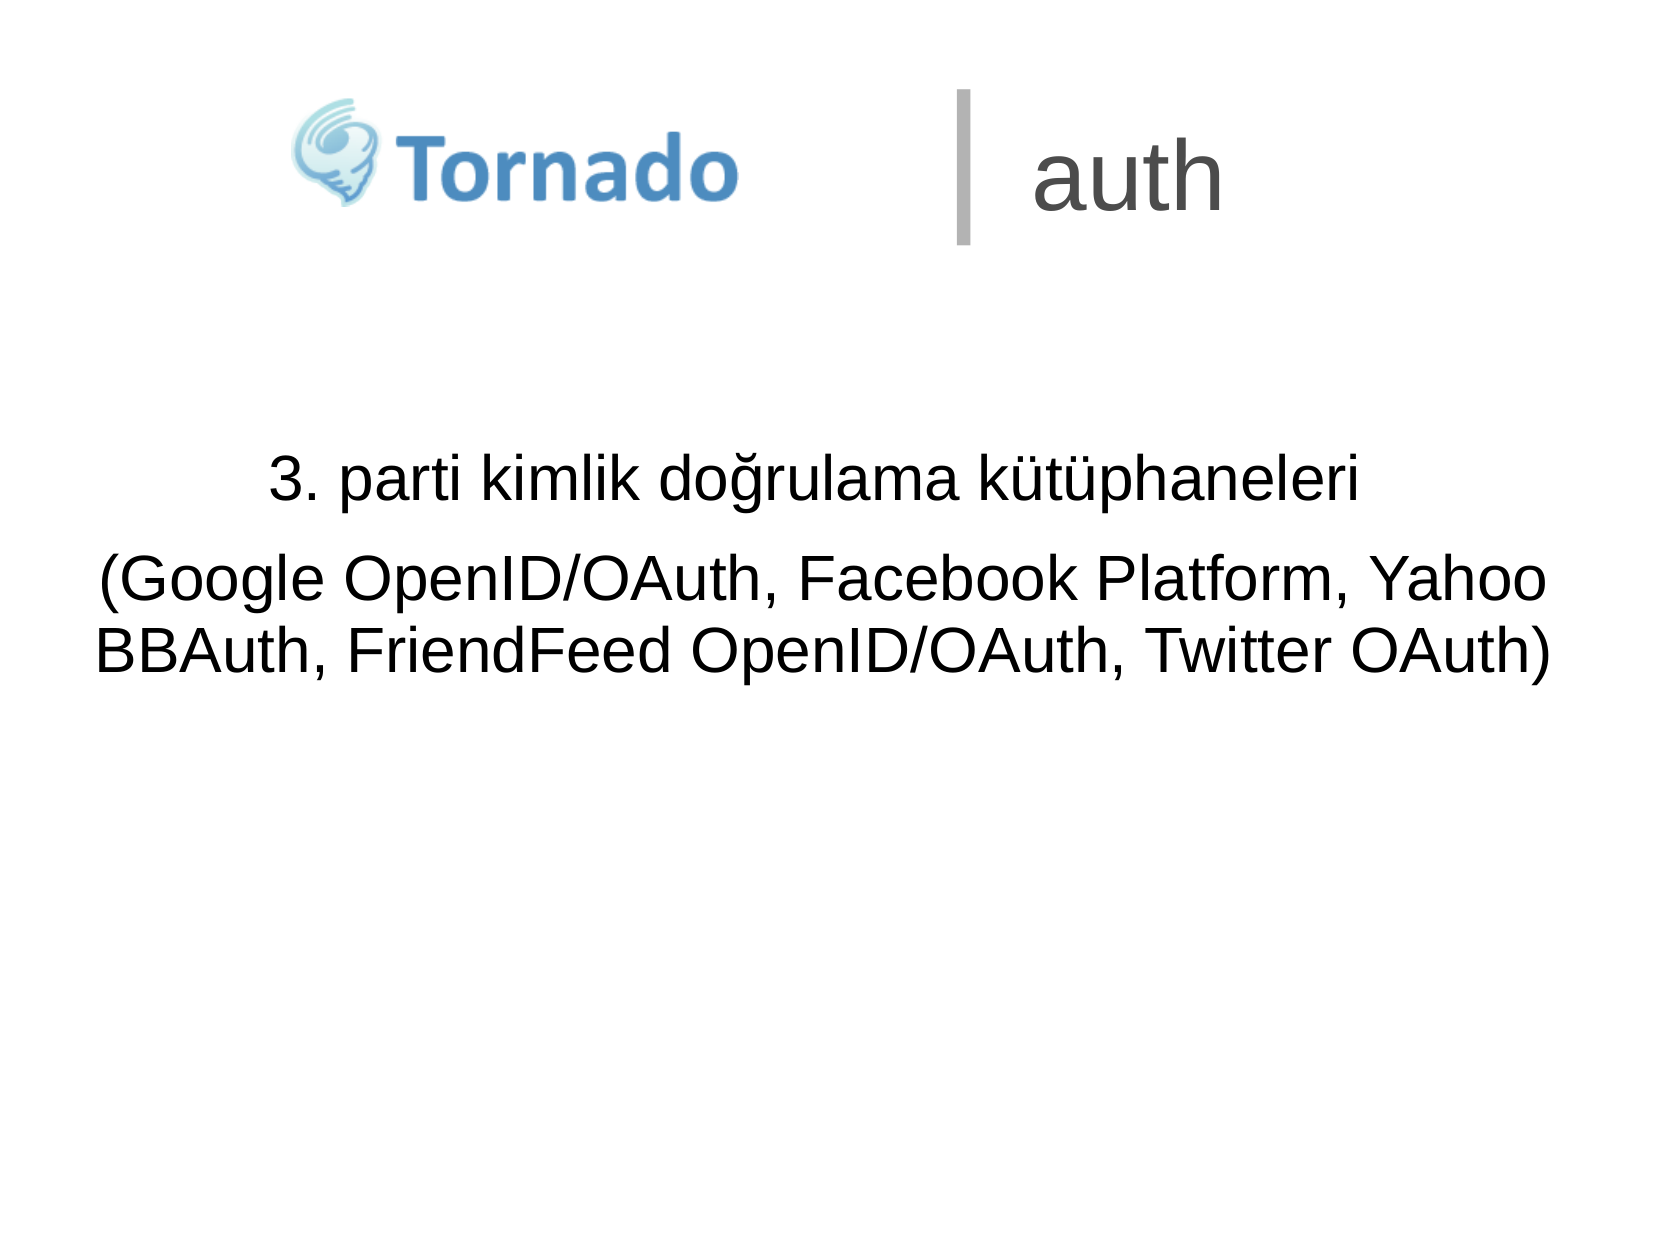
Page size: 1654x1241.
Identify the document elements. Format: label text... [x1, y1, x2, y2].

title [82, 49, 1571, 257]
text_box | auth [804, 59, 1365, 296]
list 3. parti kimlik doğrulama kütüphaneleri (Google OpenID/OAuth, Facebook Platform, Yahoo BBAuth, FriendFeed OpenID/OAuth, Twitter OAuth) [82, 442, 838, 709]
picture [291, 94, 739, 207]
list [838, 295, 1642, 1114]
